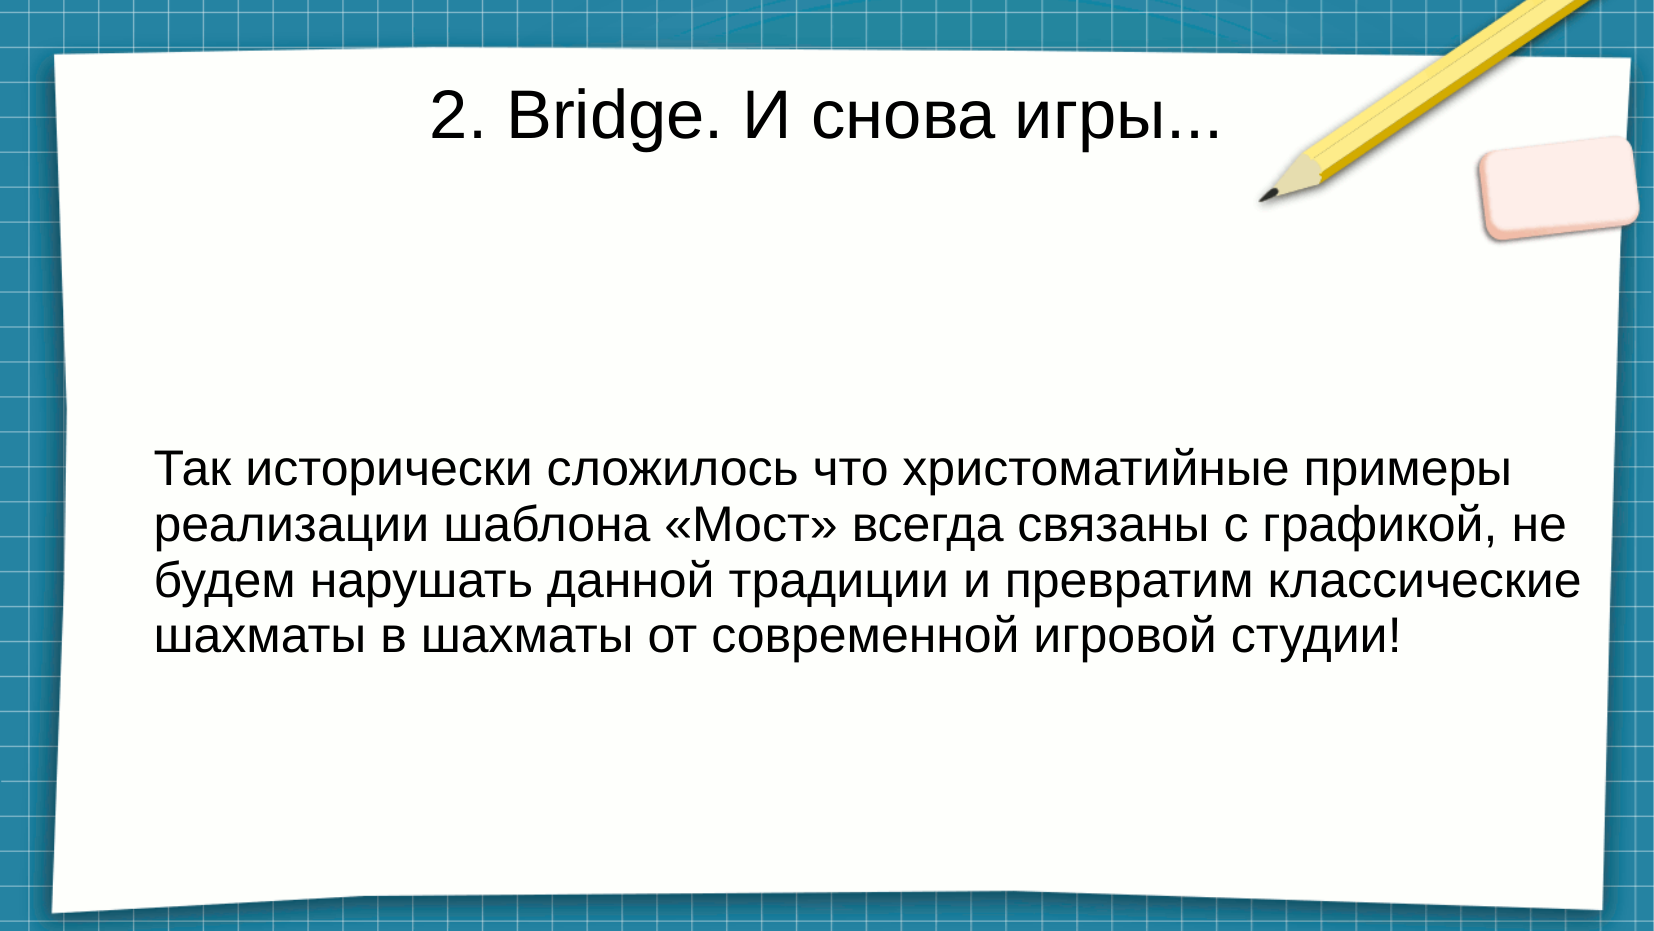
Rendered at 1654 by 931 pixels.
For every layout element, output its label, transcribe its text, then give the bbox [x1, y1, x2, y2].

title 2. Bridge. И снова игры... [82, 37, 1571, 193]
picture [0, 0, 1654, 931]
list Так исторически сложилось что христоматийные примеры реализации шаблона «Мост» всегда связаны с графикой, не будем нарушать данной традиции и превратим классические шахматы в шахматы от современной игровой студии! [82, 217, 1595, 886]
